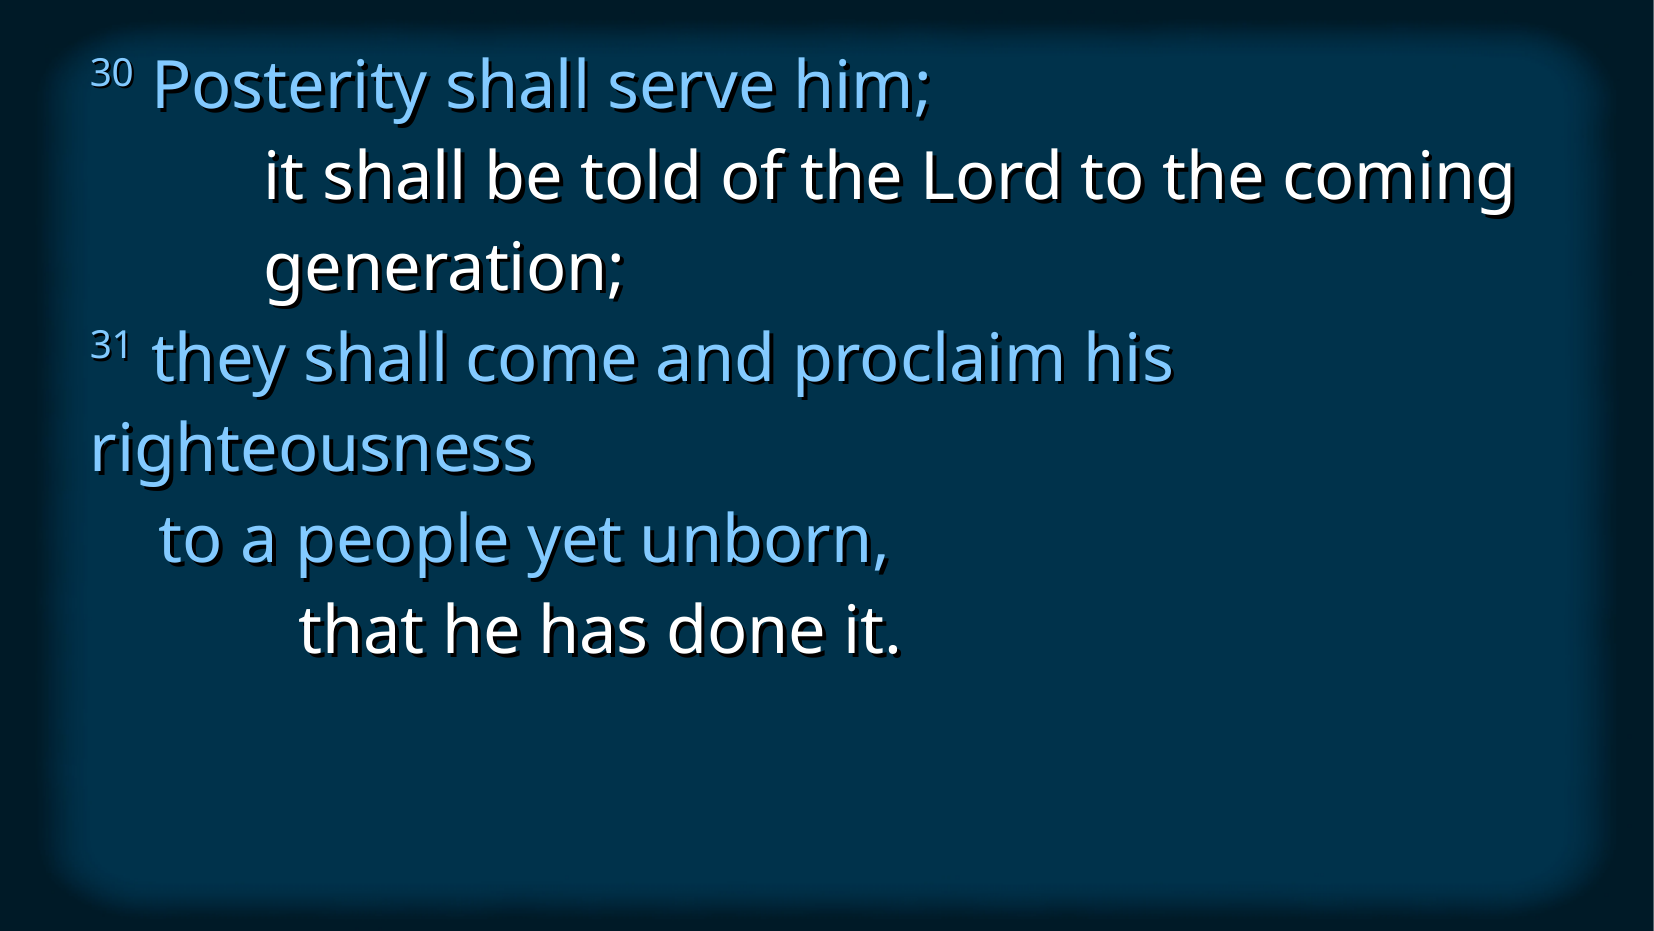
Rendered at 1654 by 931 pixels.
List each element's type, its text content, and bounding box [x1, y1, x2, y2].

text_box 30 Posterity shall serve him; it shall be told of the Lord to the coming generation; 31 they shall come and proclaim his righteousness to a people yet unborn, that he has done it. [75, 30, 1576, 667]
picture [0, 0, 1654, 931]
